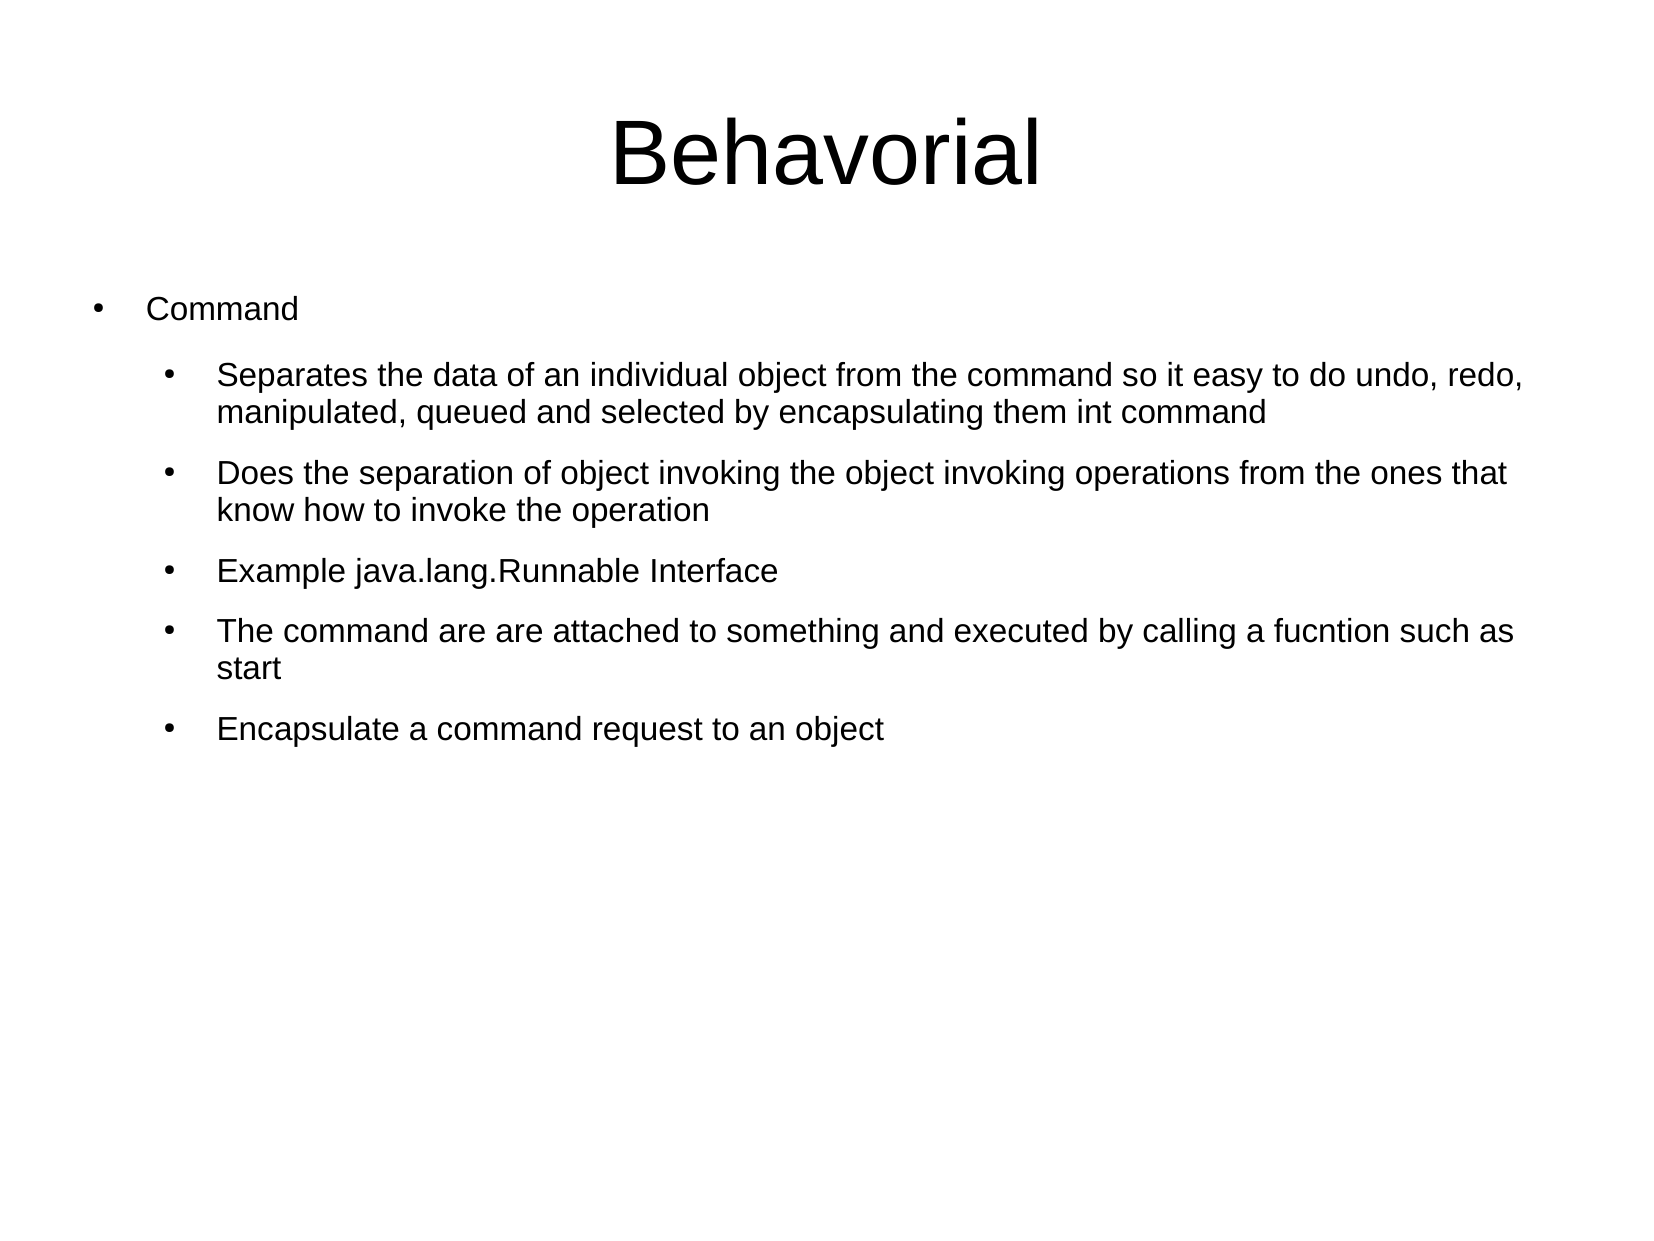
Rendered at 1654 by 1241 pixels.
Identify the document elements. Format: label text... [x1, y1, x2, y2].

title Behavorial [82, 49, 1571, 257]
list Command Separates the data of an individual object from the command so it easy to do undo, redo, manipulated, queued and selected by encapsulating them int command Does the separation of object invoking the object invoking operations from the ones that know how to invoke the operation Example java.lang.Runnable Interface The command are are attached to something and executed by calling a fucntion such as start Encapsulate a command request to an object [75, 290, 1564, 1201]
